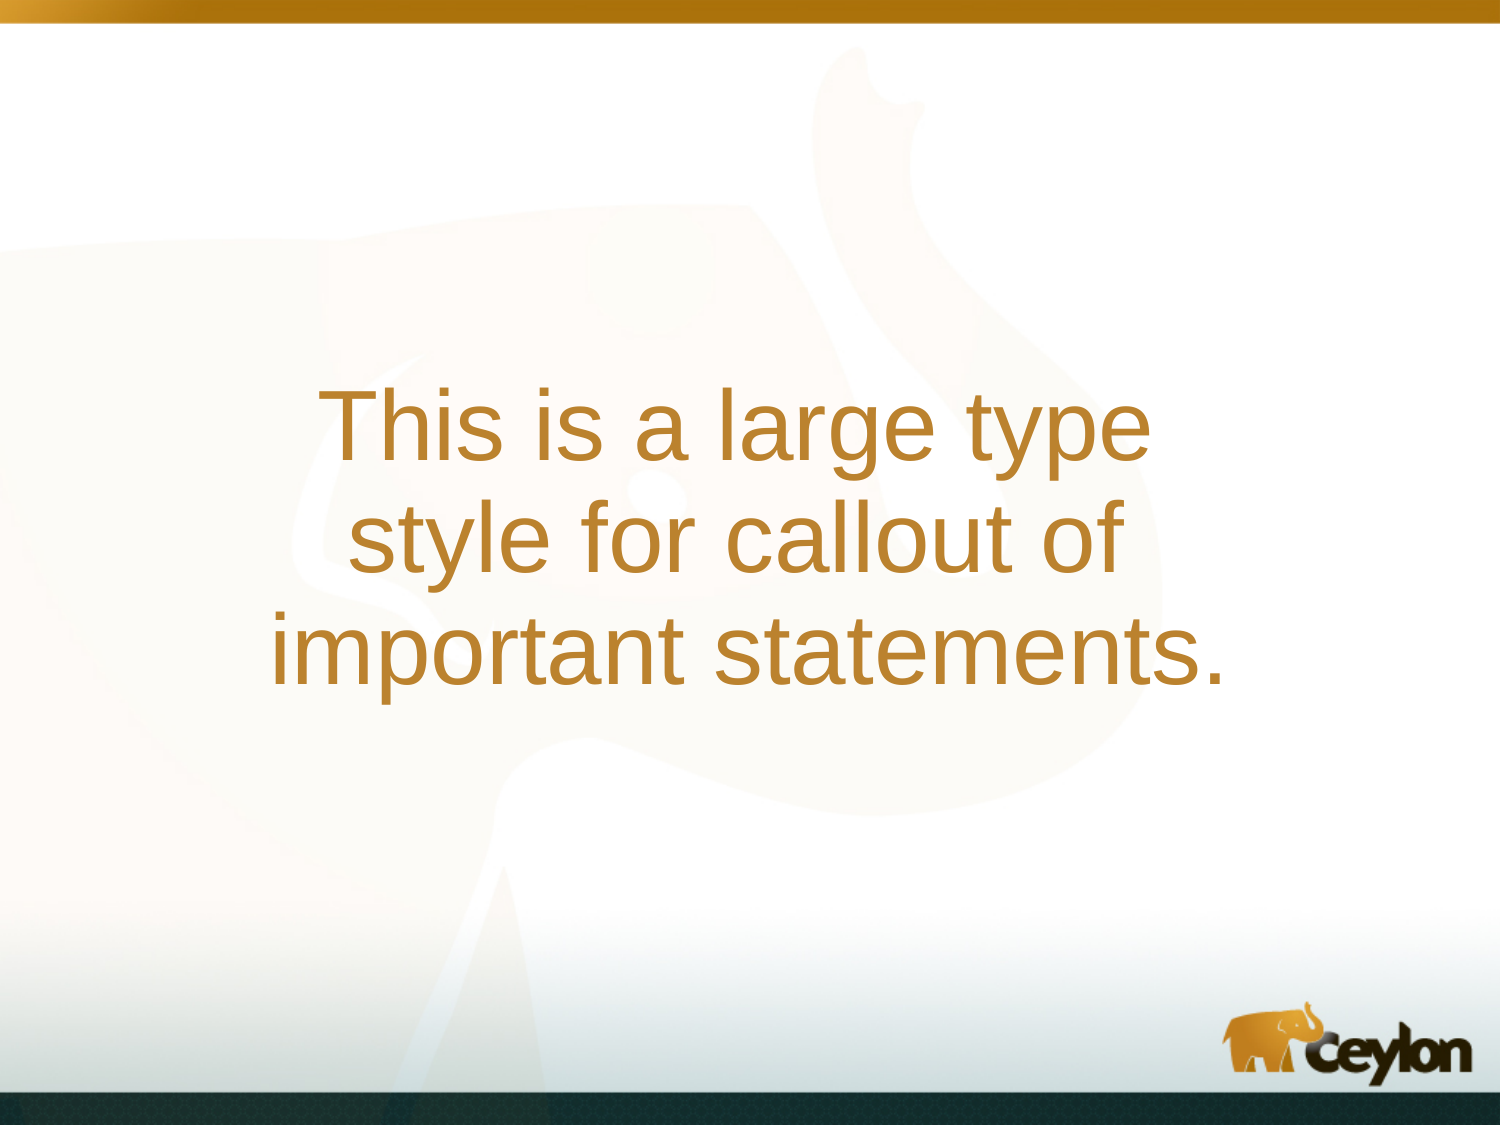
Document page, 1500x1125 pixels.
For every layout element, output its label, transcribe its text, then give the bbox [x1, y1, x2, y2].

text_box This is a large type style for callout of important statements. [112, 76, 1388, 1001]
picture [0, 0, 1500, 1125]
